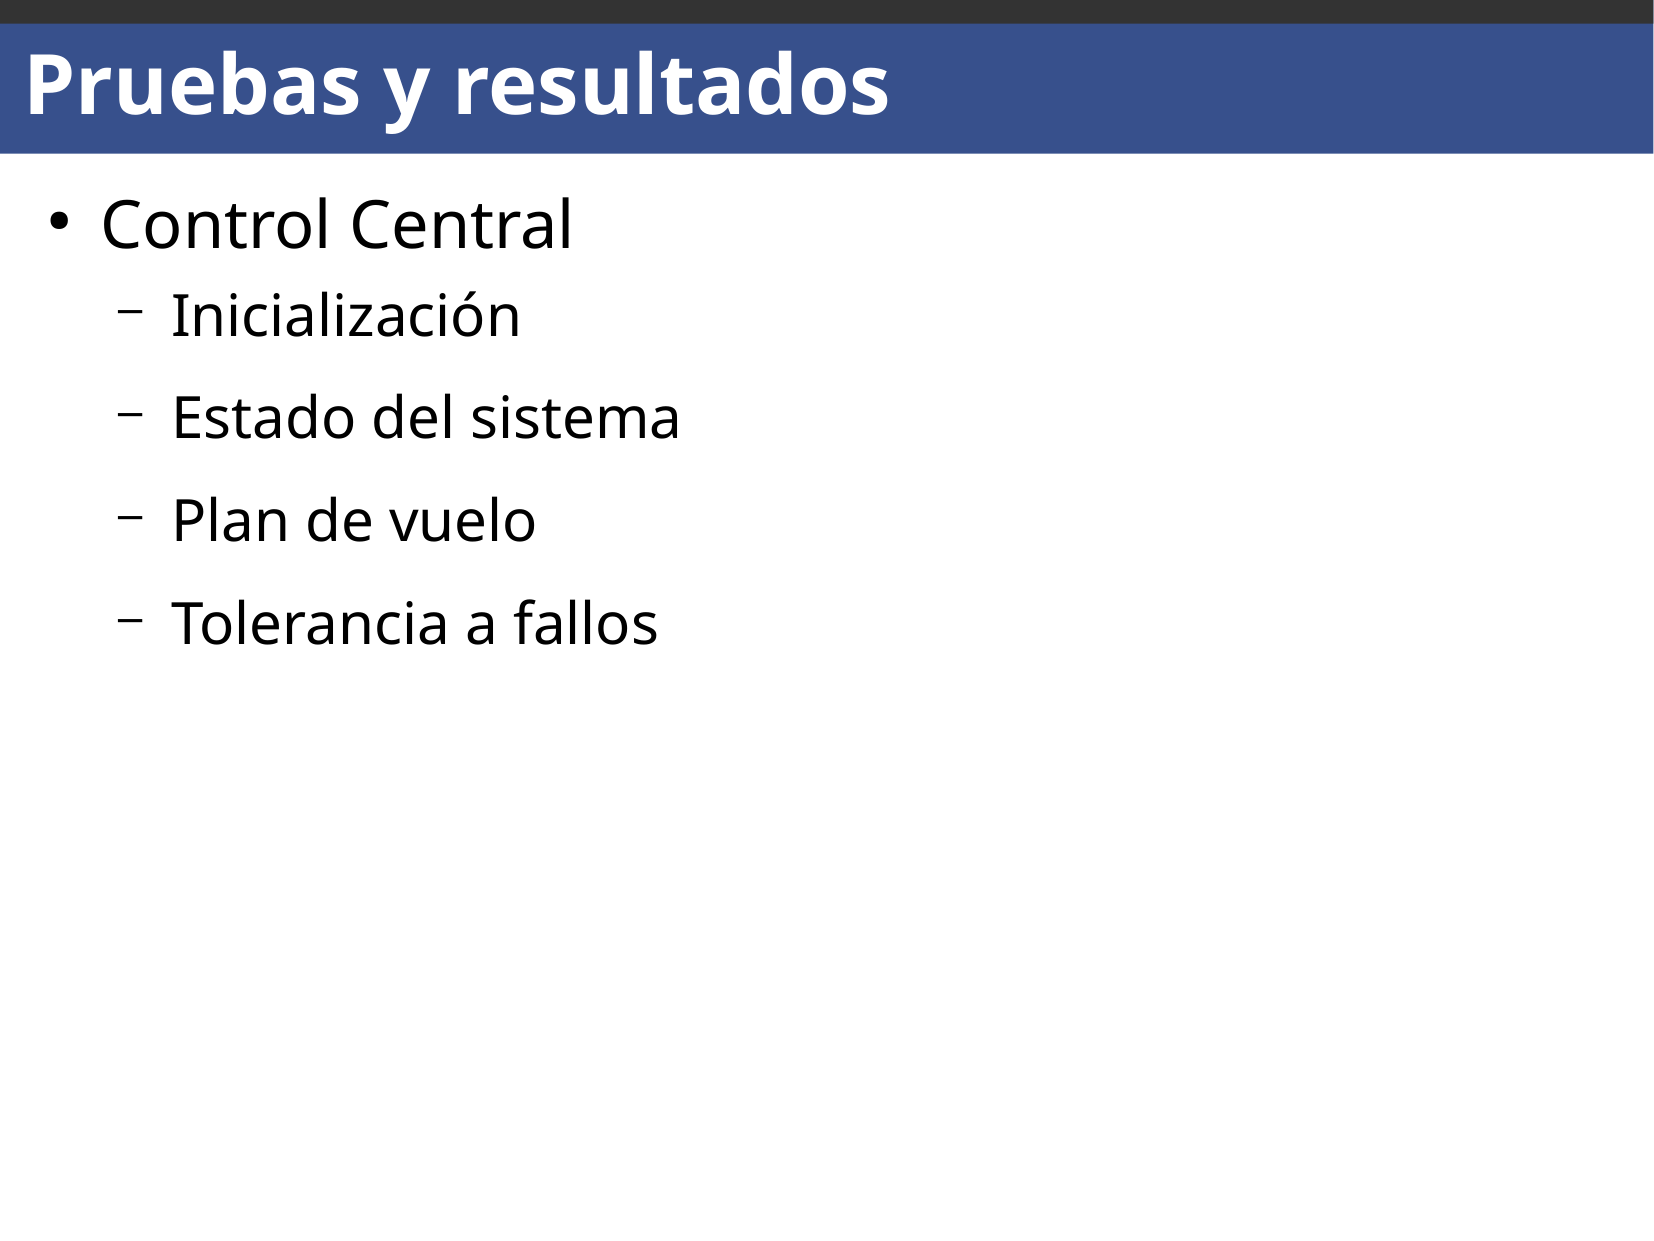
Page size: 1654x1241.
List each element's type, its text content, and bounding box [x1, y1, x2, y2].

list Control Central Inicialización Estado del sistema Plan de vuelo Tolerancia a fallos [29, 177, 808, 1189]
title Pruebas y resultados [23, 17, 1630, 148]
